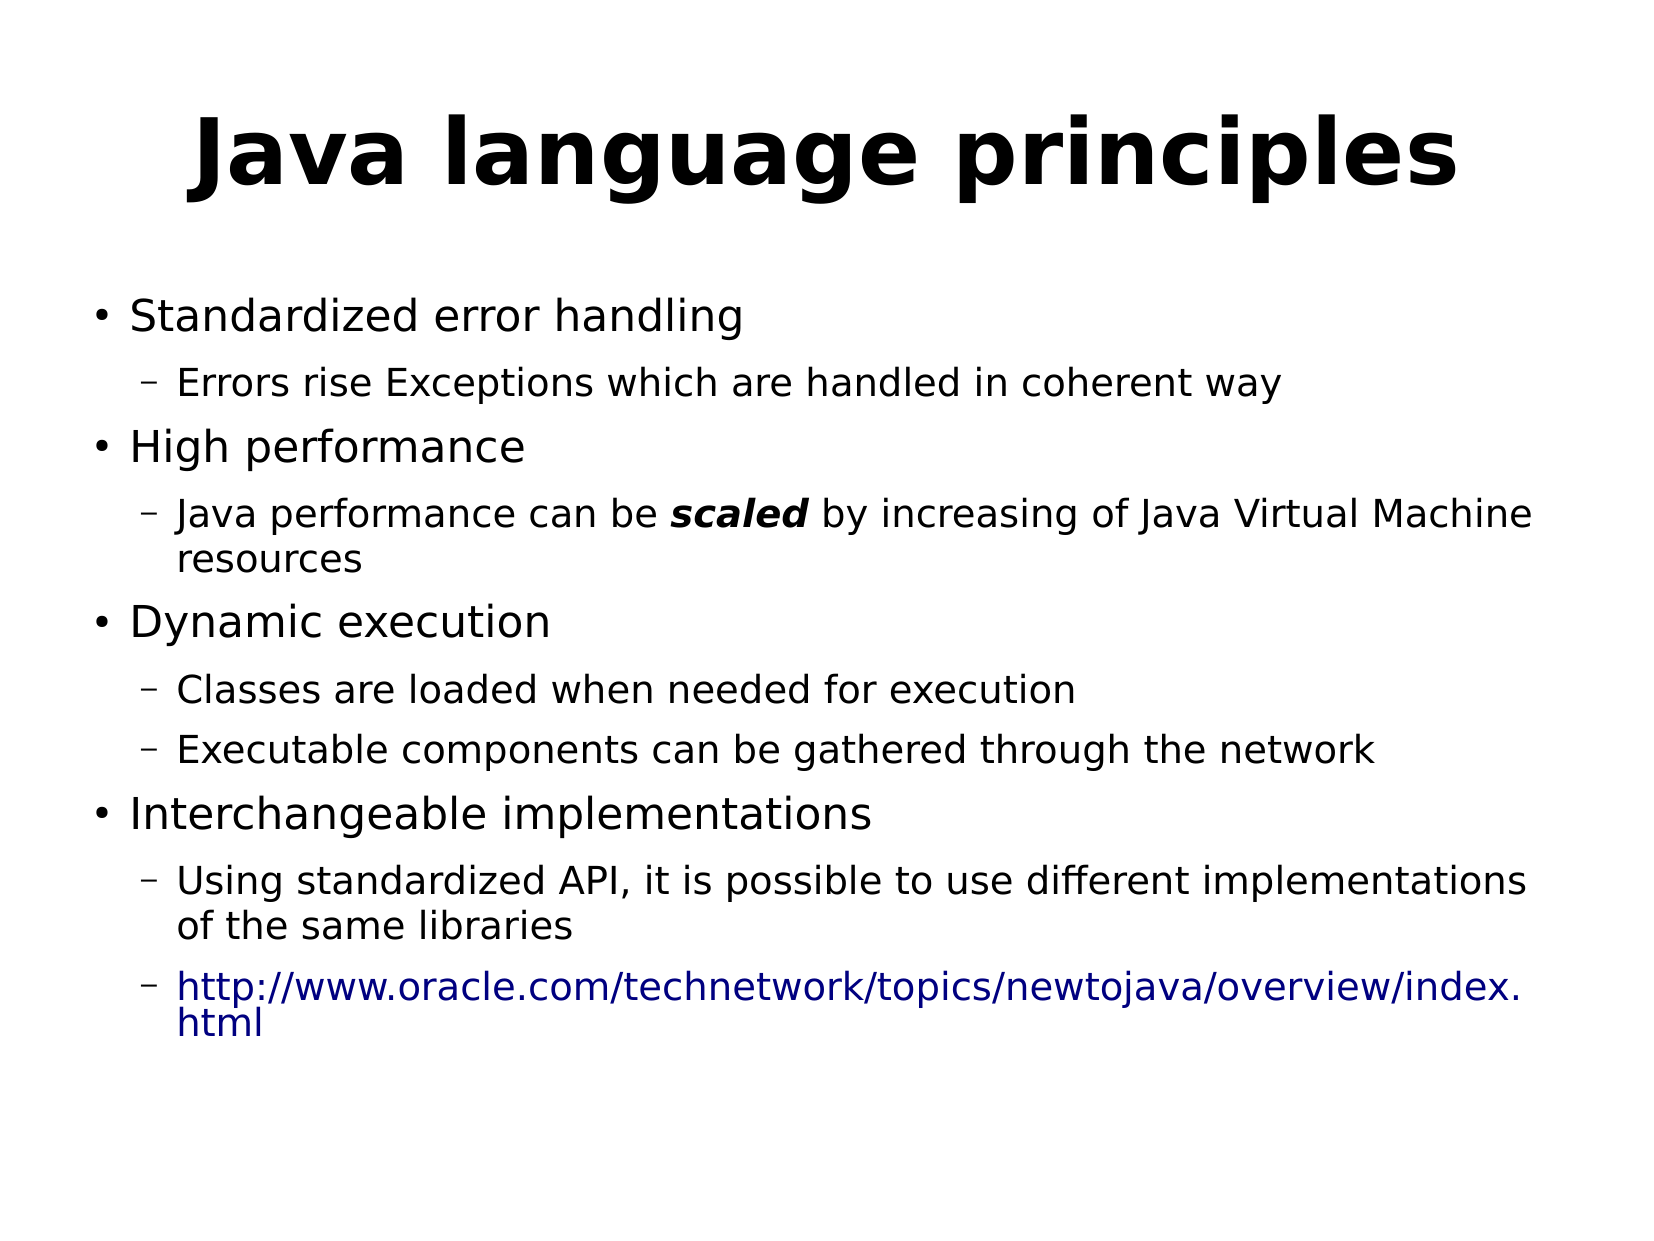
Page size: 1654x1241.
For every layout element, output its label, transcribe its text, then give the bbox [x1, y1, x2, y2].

list Standardized error handling Errors rise Exceptions which are handled in coherent way High performance Java performance can be scaled by increasing of Java Virtual Machine resources Dynamic execution Classes are loaded when needed for execution Executable components can be gathered through the network Interchangeable implementations Using standardized API, it is possible to use different implementations of the same libraries http://www.oracle.com/technetwork/topics/newtojava/overview/index.html [82, 290, 1538, 1010]
title Java language principles [82, 99, 1571, 207]
